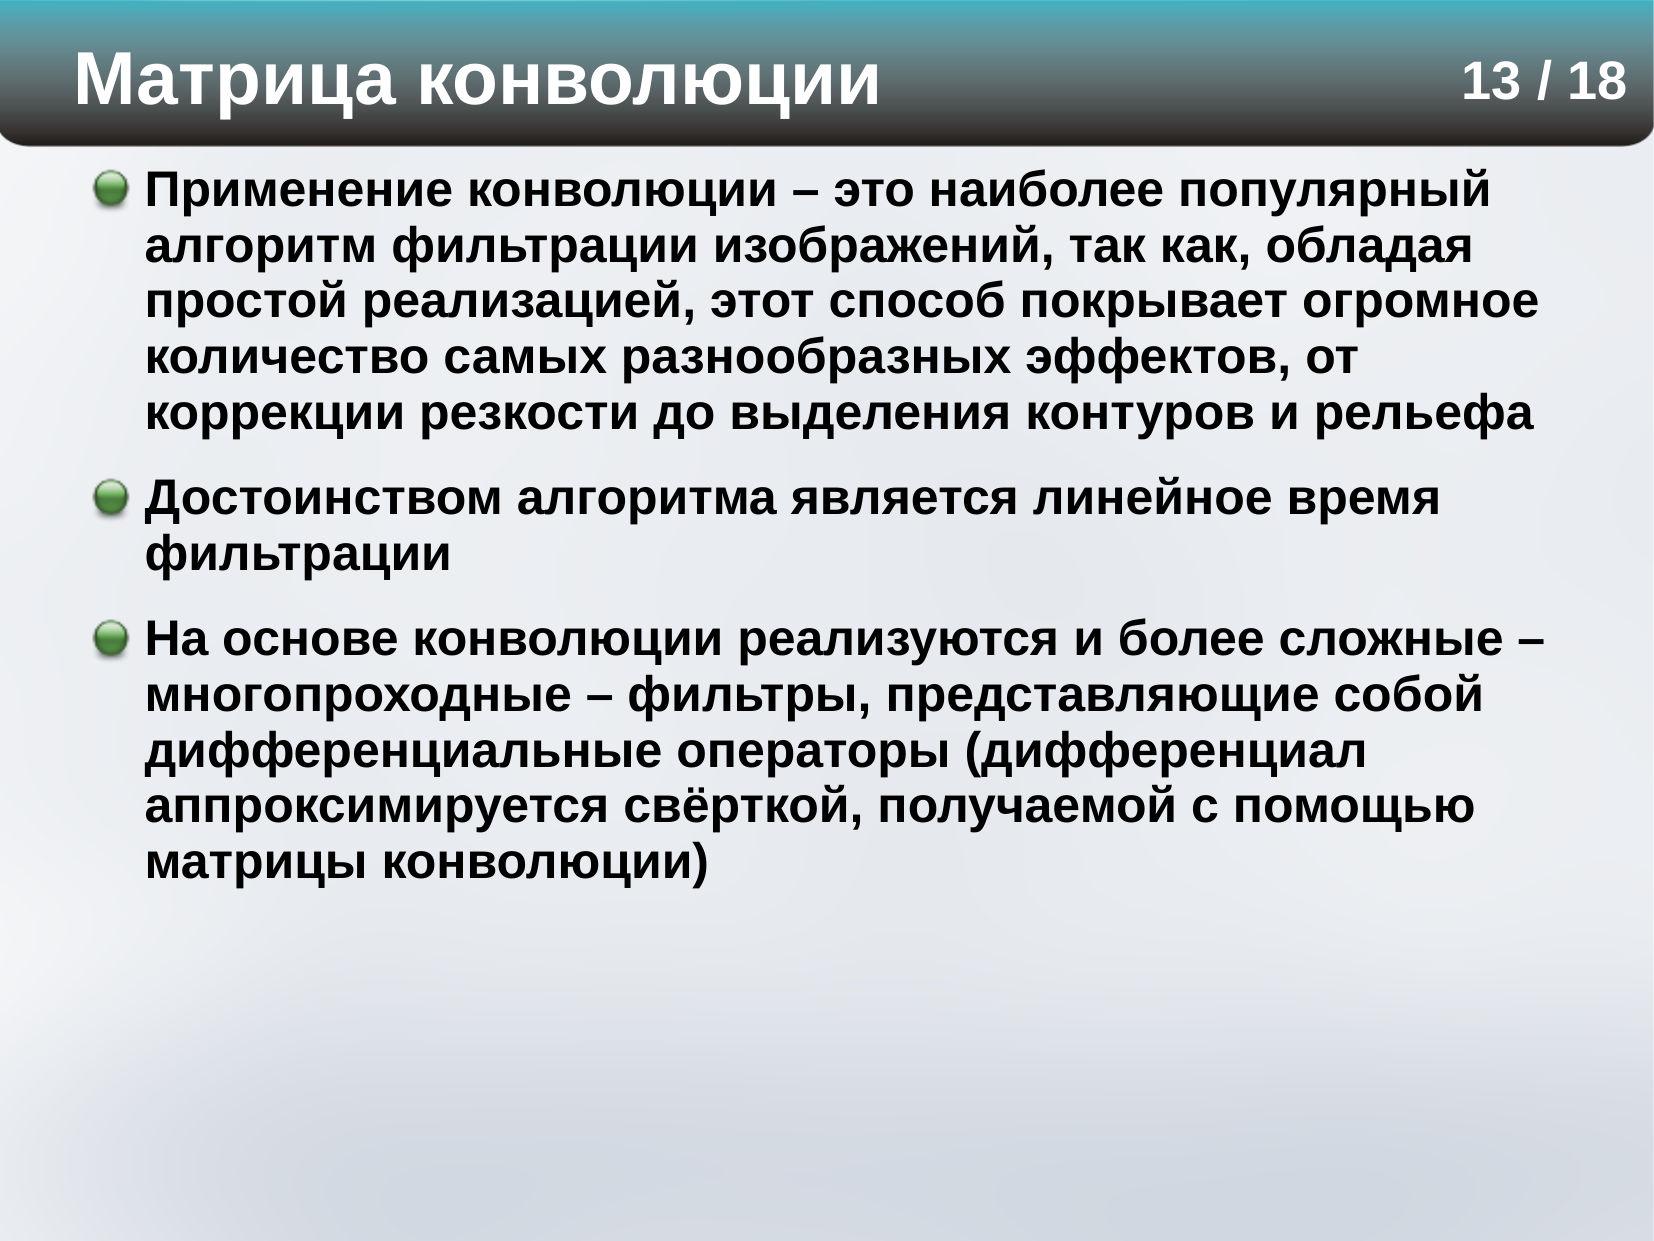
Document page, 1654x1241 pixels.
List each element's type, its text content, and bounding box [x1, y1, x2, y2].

text_box <номер> / 18 [1446, 42, 1654, 179]
picture [0, 0, 1654, 1241]
text_box Матрица конволюции [59, 29, 1418, 129]
text_box Применение конволюции – это наиболее популярный алгоритм фильтрации изображений, так как, обладая простой реализацией, этот способ покрывает огромное количество самых разнообразных эффектов, от коррекции резкости до выделения контуров и рельефа Достоинством алгоритма является линейное время фильтрации На основе конволюции реализуются и более сложные – многопроходные – фильтры, представляющие собой дифференциальные операторы (дифференциал аппроксимируется свёрткой, получаемой с помощью матрицы конволюции) [70, 153, 1595, 897]
